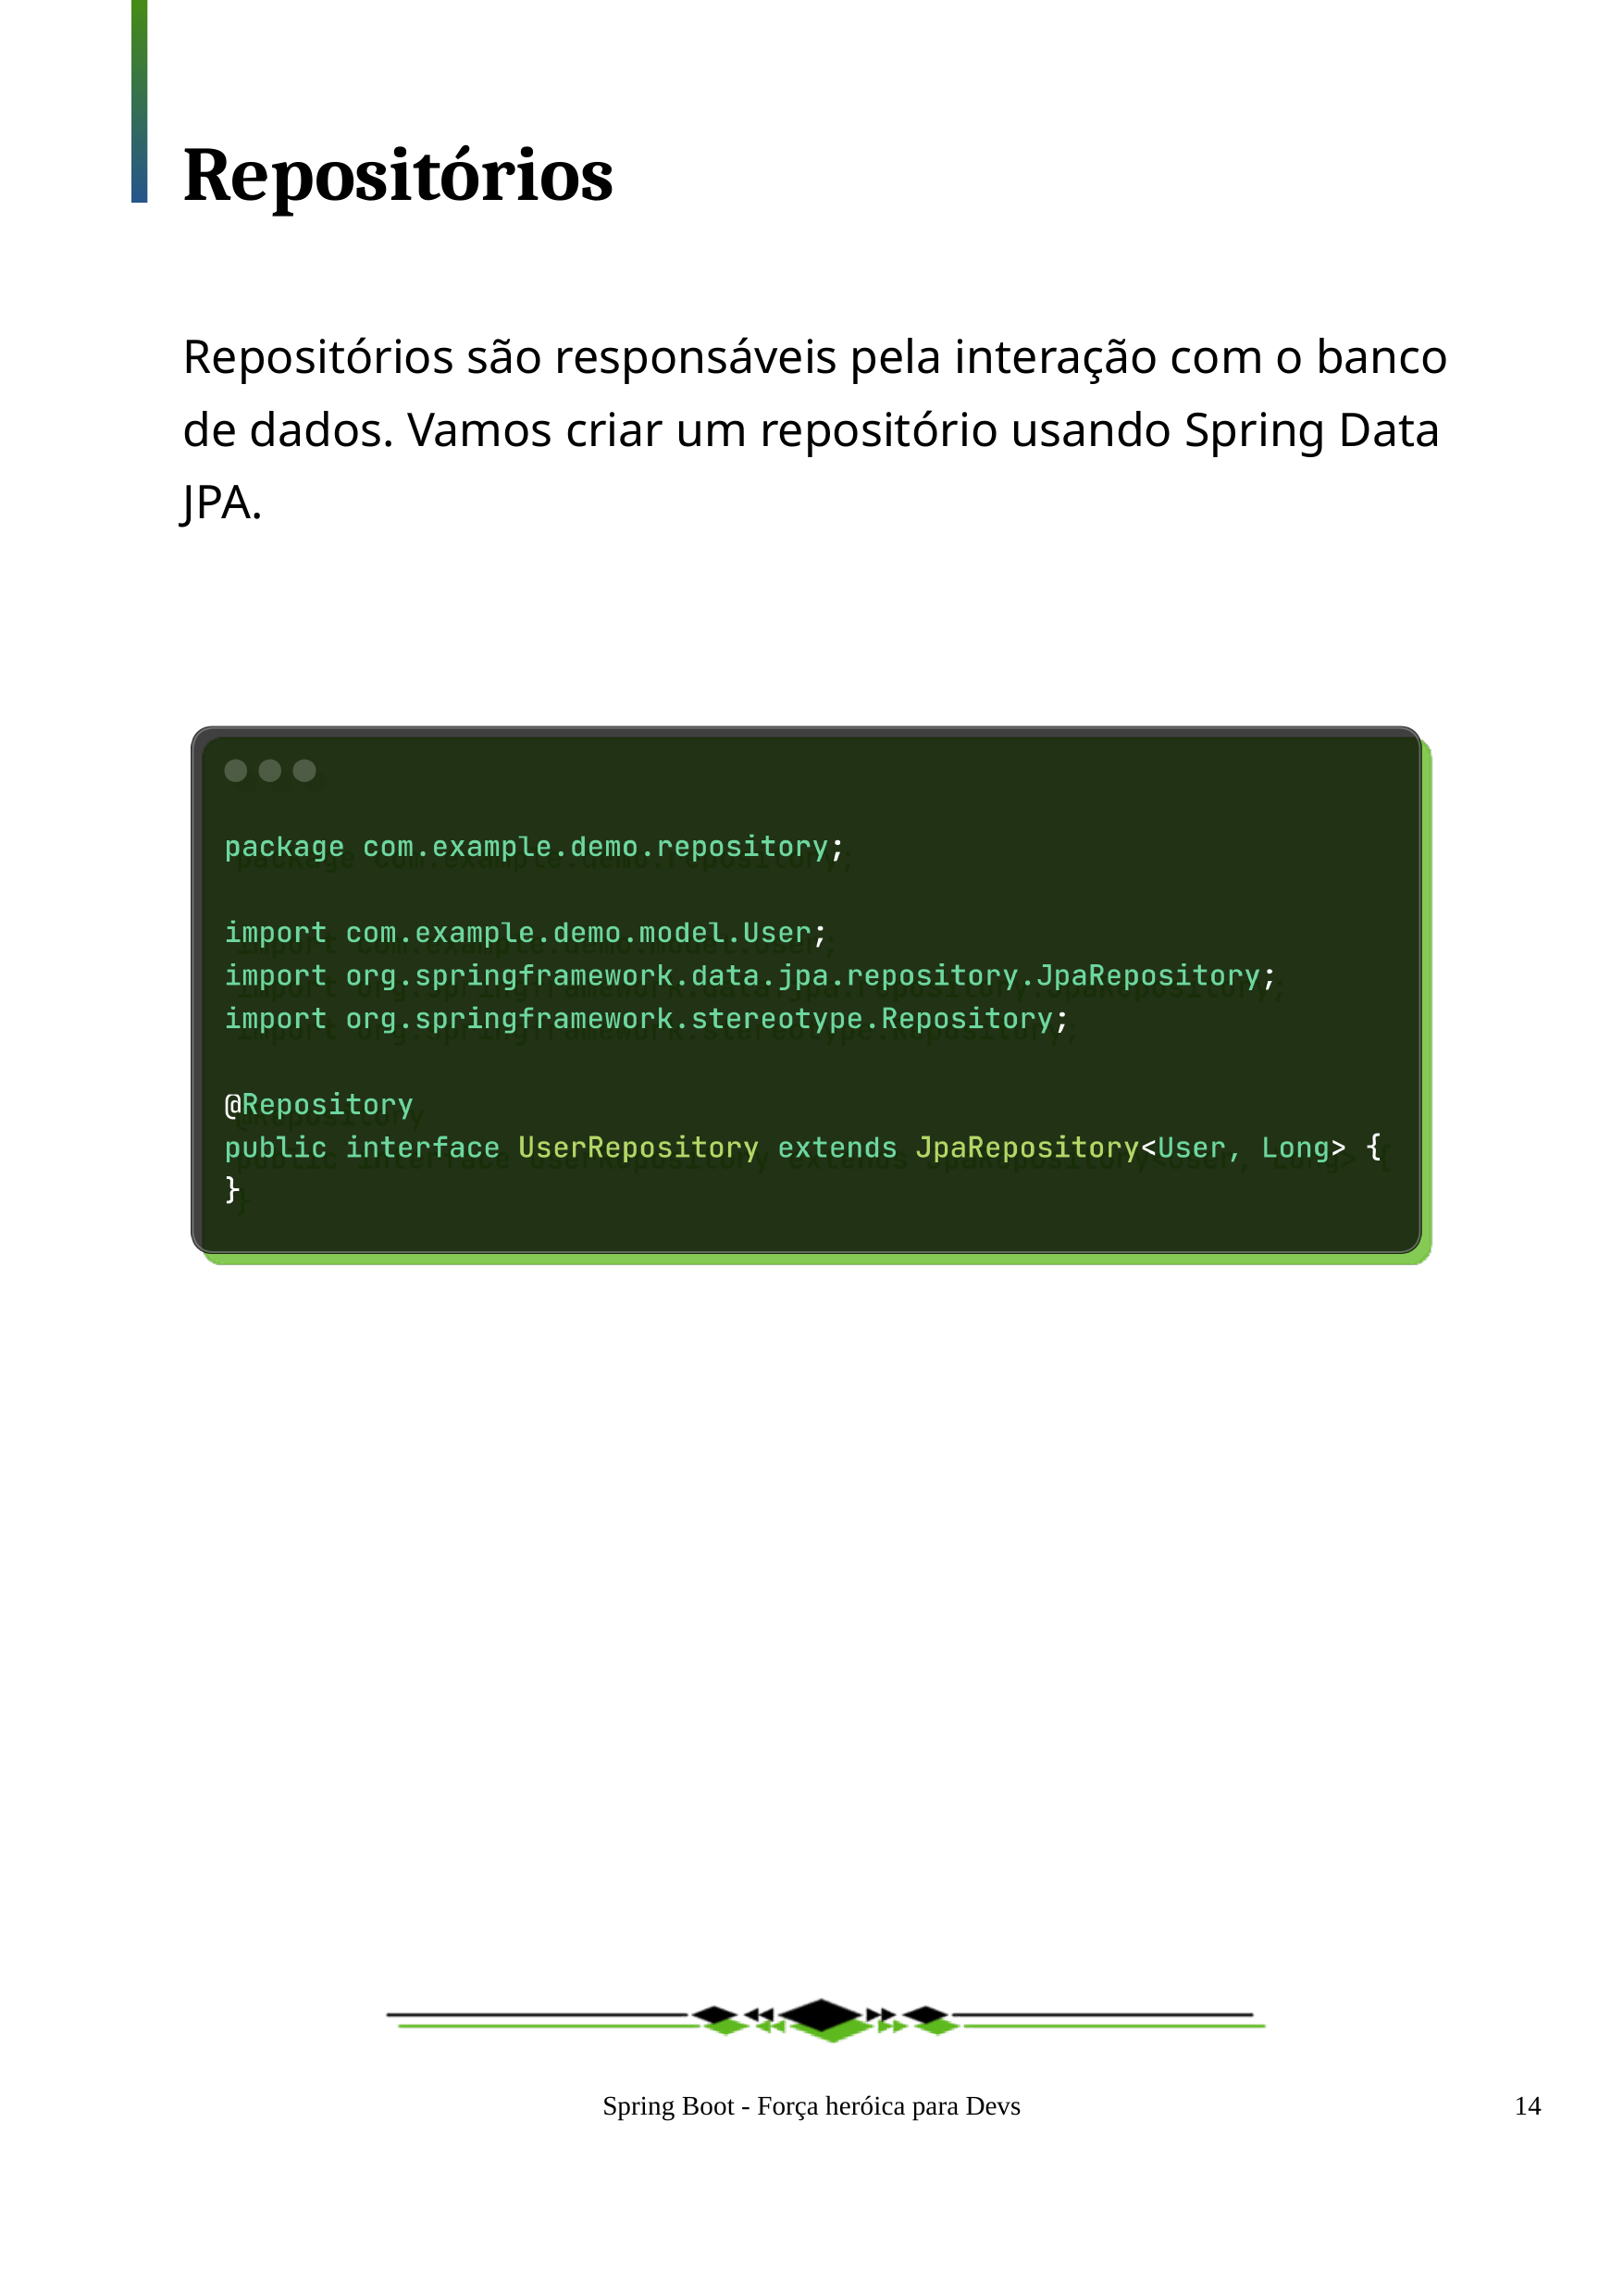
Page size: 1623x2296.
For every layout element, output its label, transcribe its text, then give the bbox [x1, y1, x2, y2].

text_box Repositórios são responsáveis pela interação com o banco de dados. Vamos criar um repositório usando Spring Data JPA. [169, 230, 1476, 606]
picture [364, 1754, 1290, 2276]
text_box Repositórios [169, 119, 1563, 230]
picture [71, 606, 1542, 1374]
text_box [130, 0, 148, 203]
